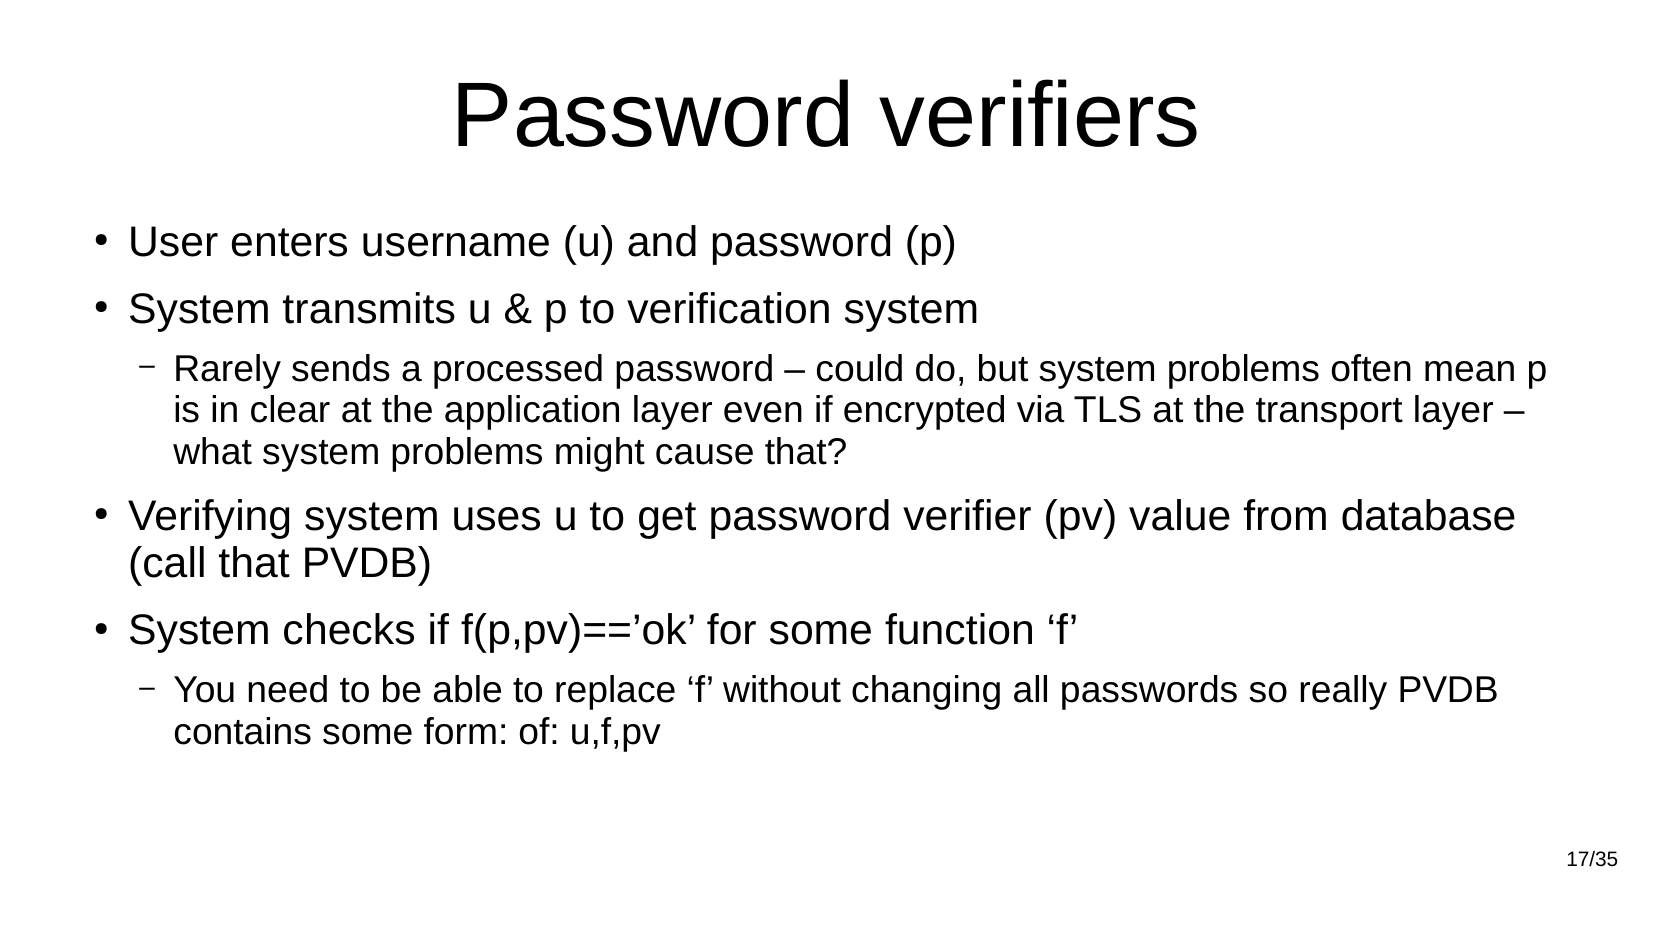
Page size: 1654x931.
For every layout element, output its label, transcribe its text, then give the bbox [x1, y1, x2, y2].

list User enters username (u) and password (p) System transmits u & p to verification system Rarely sends a processed password – could do, but system problems often mean p is in clear at the application layer even if encrypted via TLS at the transport layer – what system problems might cause that? Verifying system uses u to get password verifier (pv) value from database (call that PVDB) System checks if f(p,pv)==’ok’ for some function ‘f’ You need to be able to replace ‘f’ without changing all passwords so really PVDB contains some form: of: u,f,pv [82, 217, 1571, 758]
title Password verifiers [82, 37, 1571, 193]
